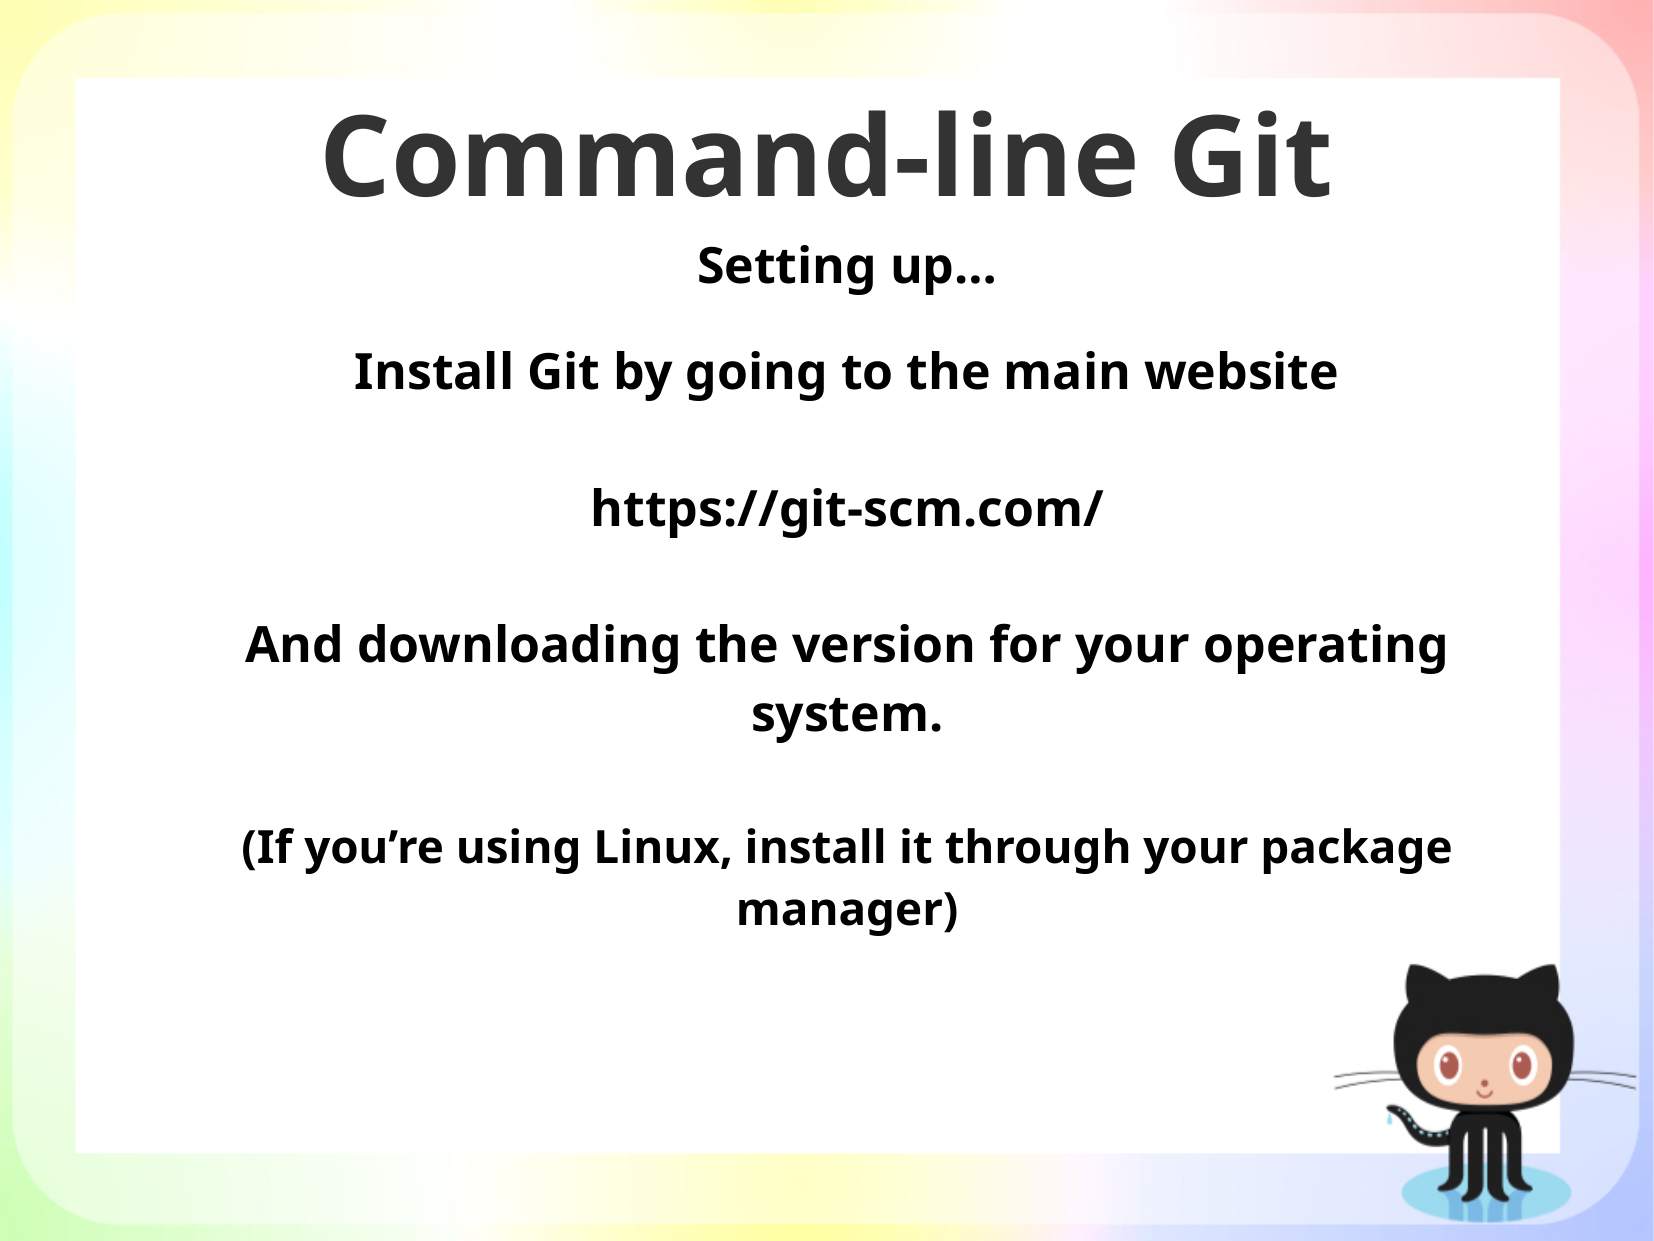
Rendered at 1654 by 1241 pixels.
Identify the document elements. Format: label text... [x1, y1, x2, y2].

title Command-line Git [82, 49, 1571, 257]
text_box Install Git by going to the main website https://git-scm.com/ And downloading the version for your operating system. (If you’re using Linux, install it through your package manager) [160, 336, 1535, 724]
text_box Setting up… [160, 230, 1535, 289]
picture [0, 0, 1654, 1241]
